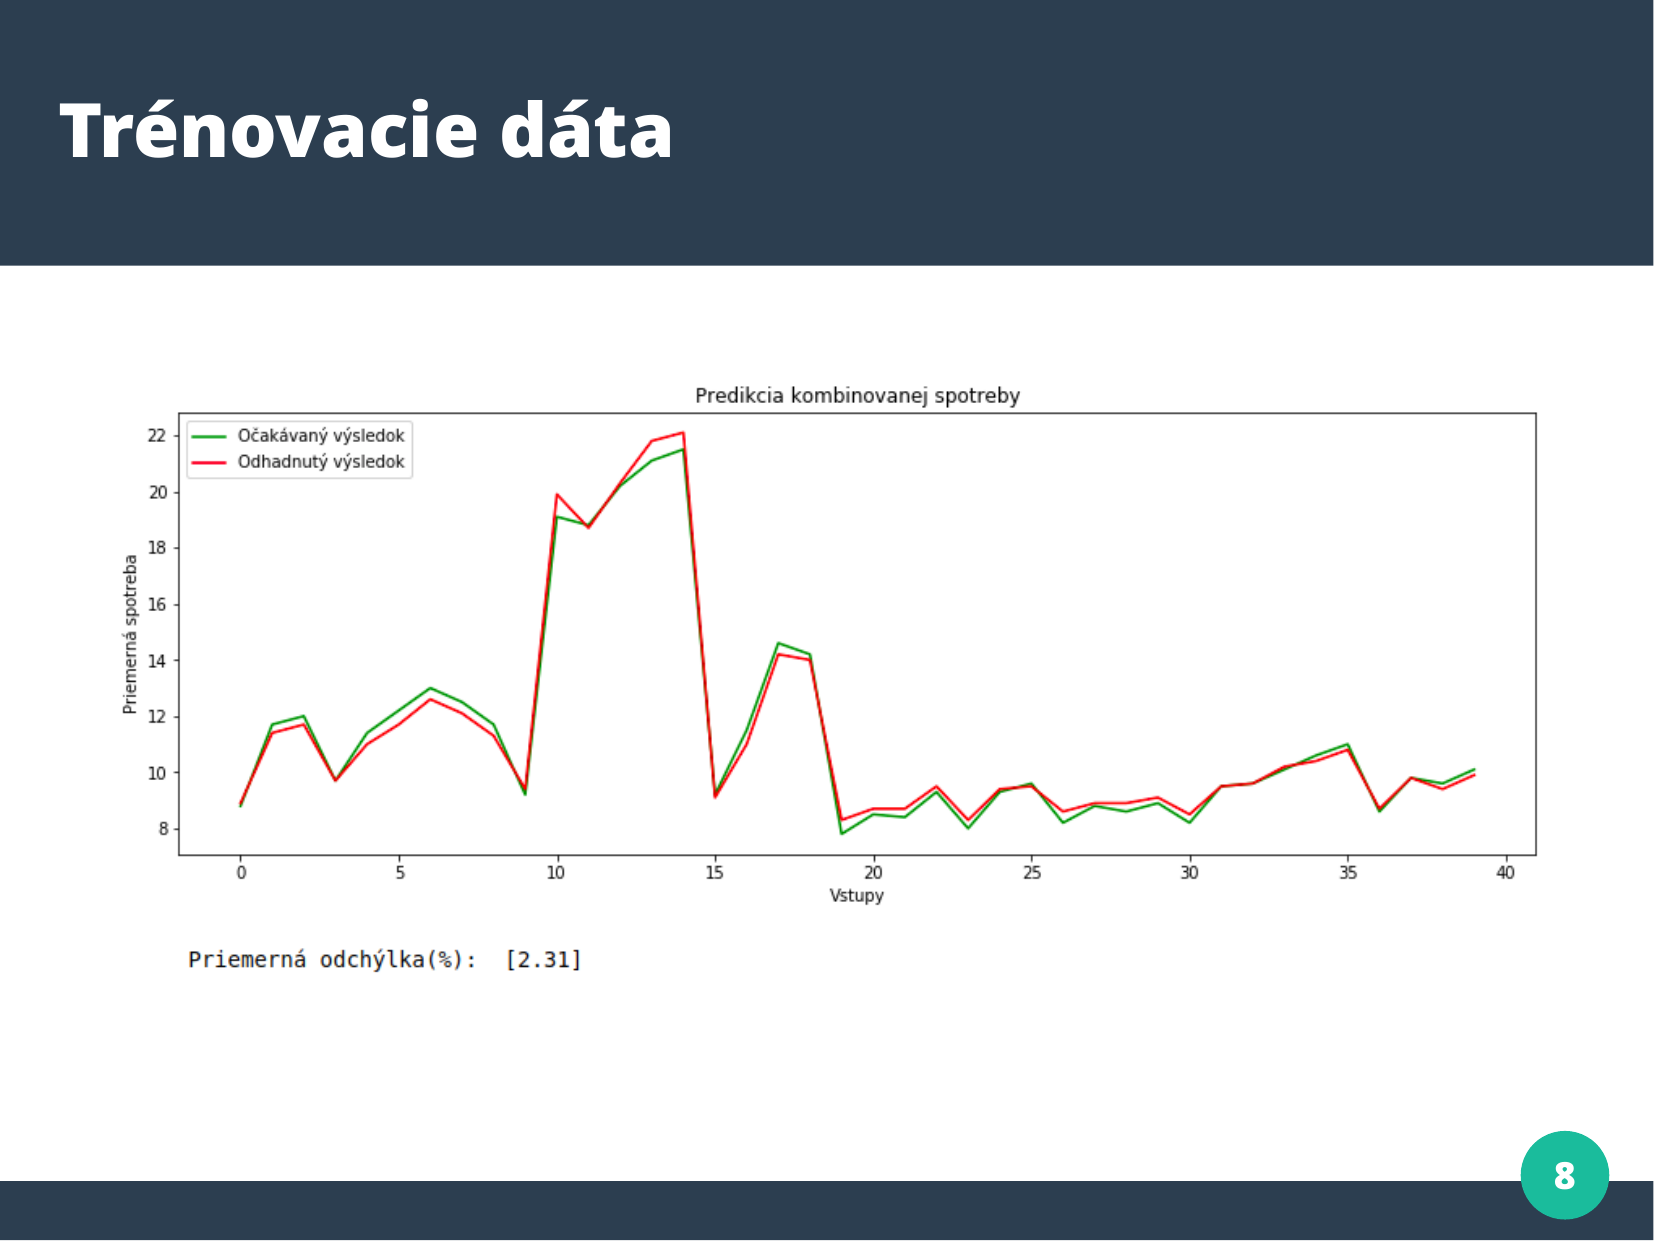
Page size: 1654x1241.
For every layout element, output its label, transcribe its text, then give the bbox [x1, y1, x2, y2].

title Trénovacie dáta [59, 49, 1595, 207]
picture [99, 377, 1555, 910]
picture [177, 933, 613, 980]
